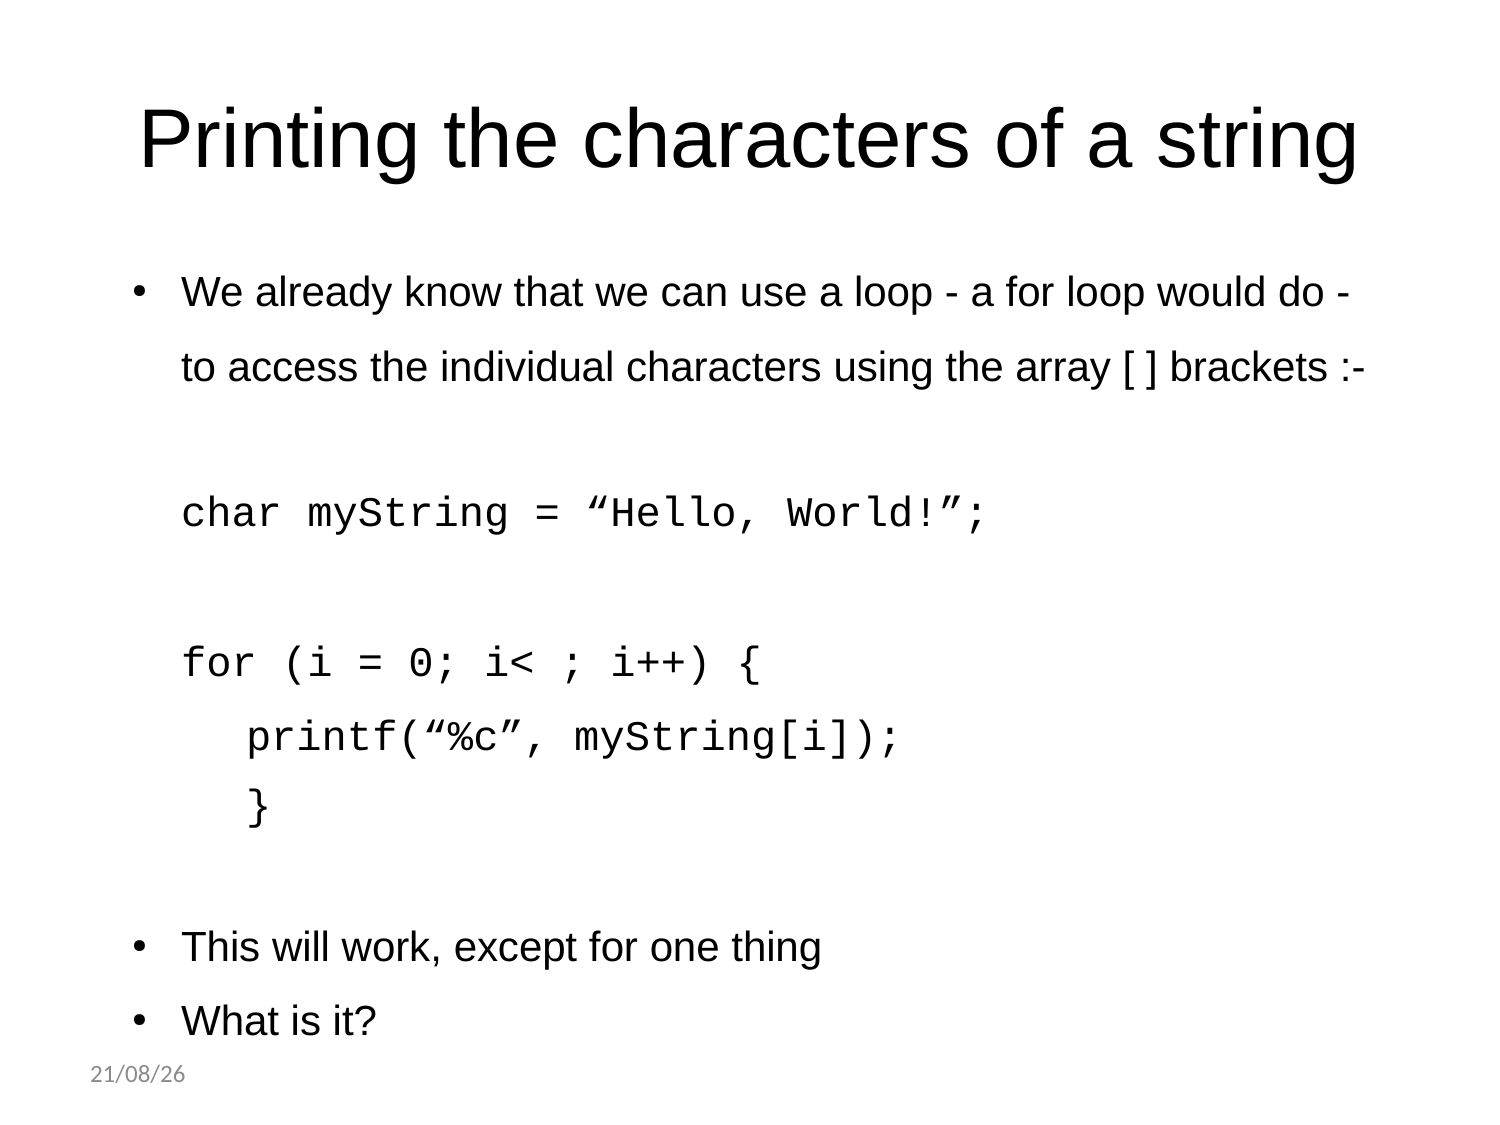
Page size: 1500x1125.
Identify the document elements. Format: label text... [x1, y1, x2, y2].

list We already know that we can use a loop - a for loop would do - to access the individual characters using the array [ ] brackets :- char myString = “Hello, World!”; for (i = 0; i< ; i++) { printf(“%c”, myString[i]); } This will work, except for one thing What is it? [115, 268, 1436, 1061]
title Printing the characters of a string [75, 44, 1425, 233]
